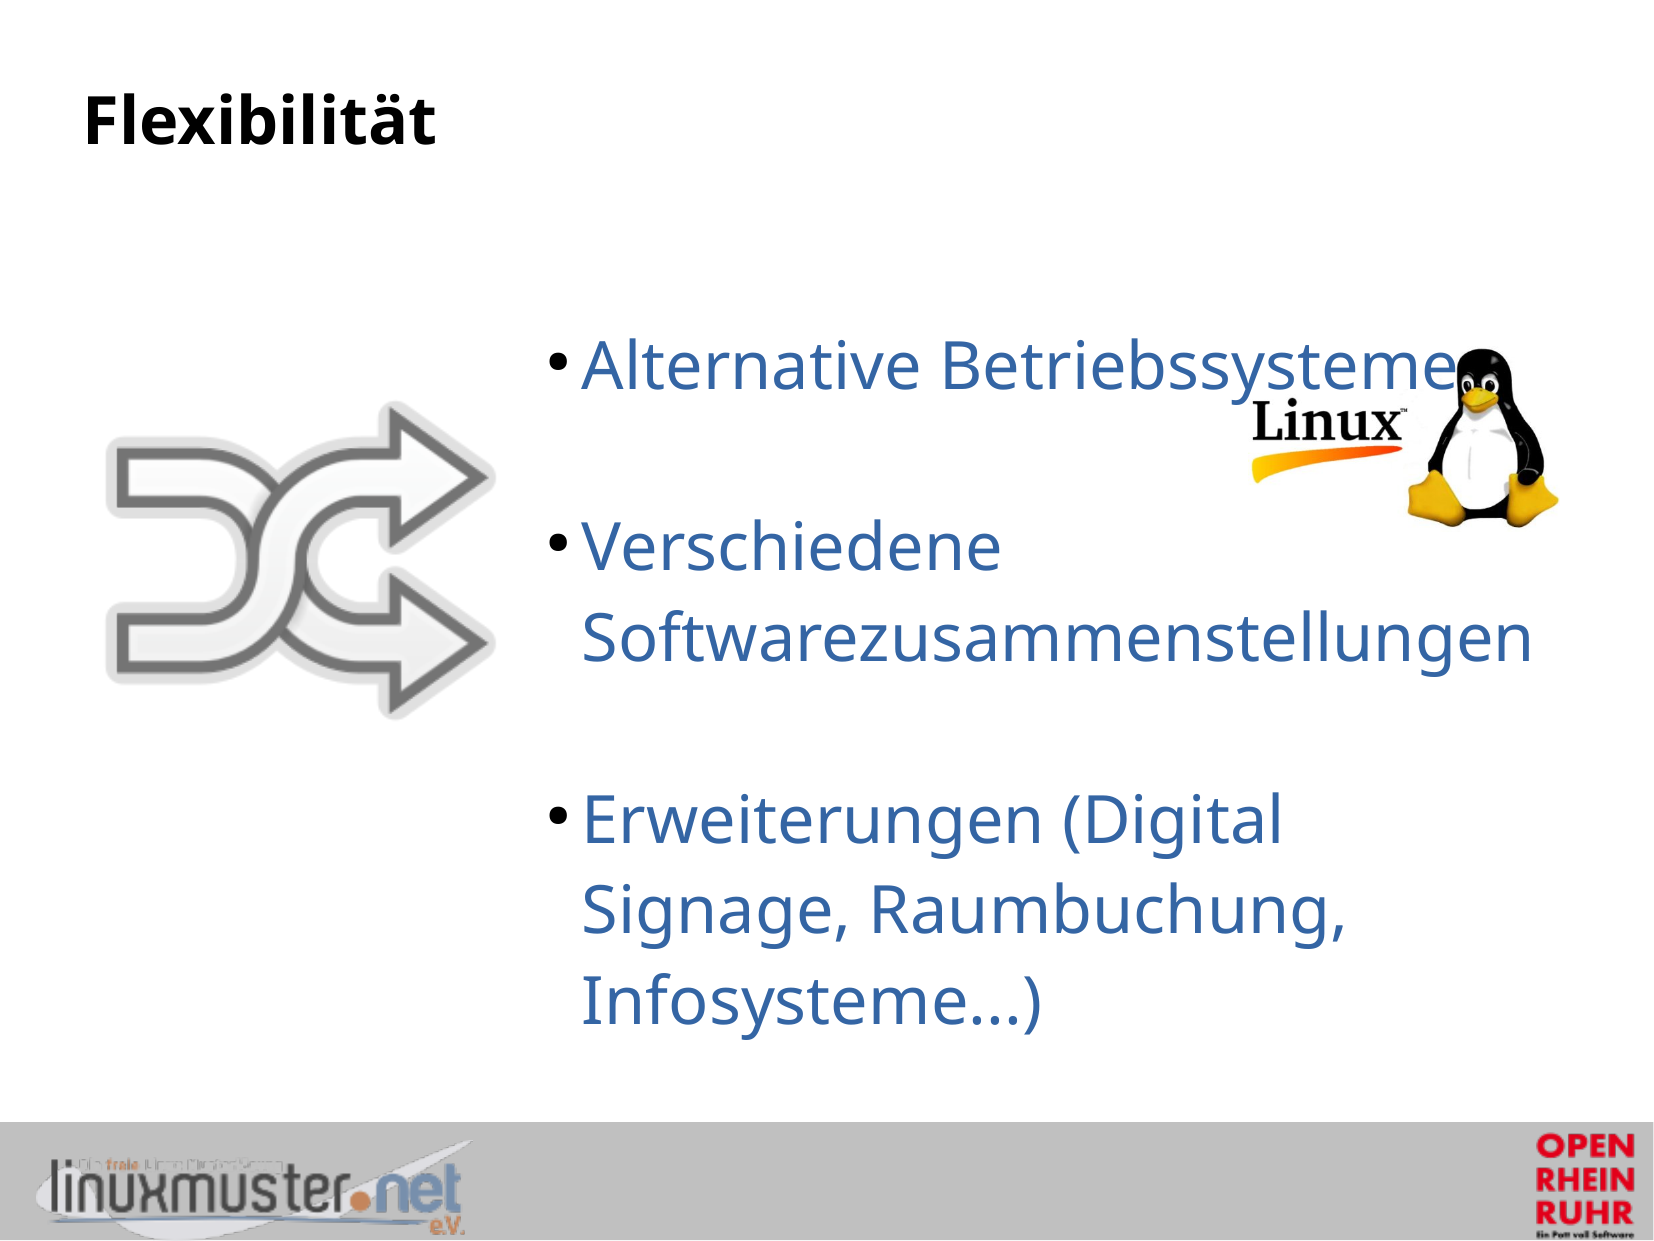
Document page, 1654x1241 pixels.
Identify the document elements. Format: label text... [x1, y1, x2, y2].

picture [1535, 1131, 1636, 1241]
text_box Alternative Betriebssysteme Verschiedene Softwarezusammenstellungen Erweiterungen (Digital Signage, Raumbuchung, Infosysteme...) [531, 310, 1560, 851]
picture [36, 1140, 473, 1241]
title Flexibilität [82, 49, 1571, 189]
picture [23, 271, 591, 839]
